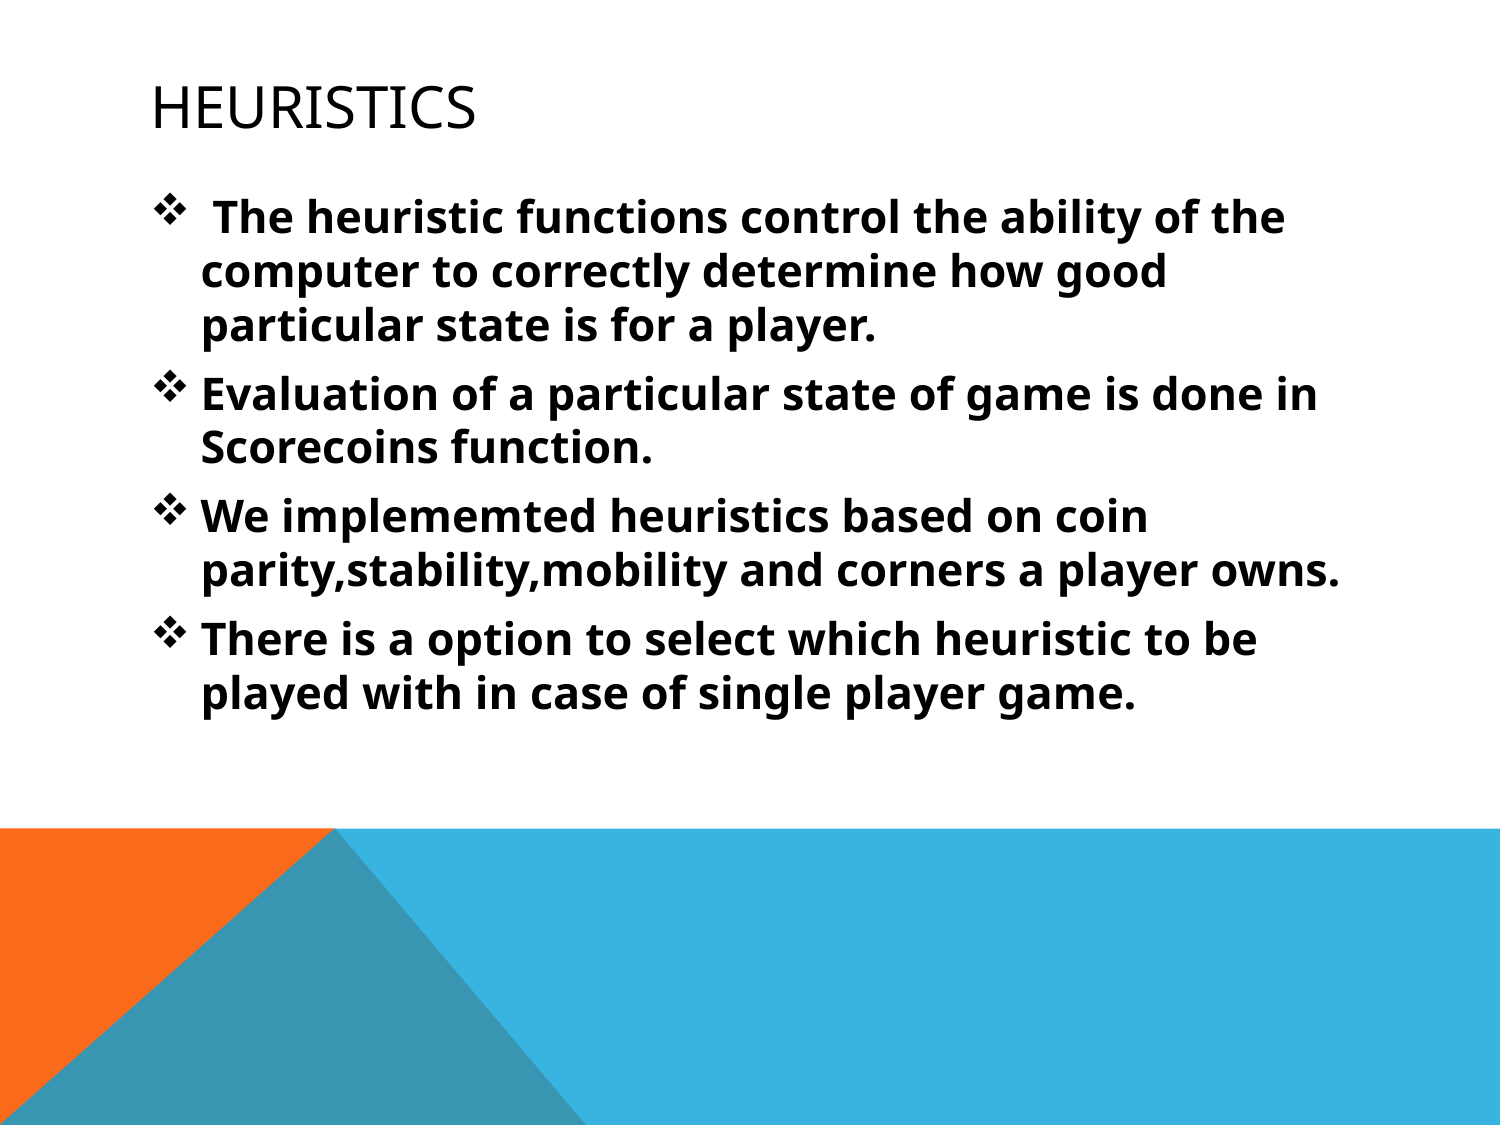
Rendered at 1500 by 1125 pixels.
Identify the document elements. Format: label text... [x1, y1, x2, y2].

title Heuristics [135, 60, 1369, 150]
list The heuristic functions control the ability of the computer to correctly determine how good particular state is for a player. Evaluation of a particular state of game is done in Scorecoins function. We implememted heuristics based on coin parity,stability,mobility and corners a player owns. There is a option to select which heuristic to be played with in case of single player game. [135, 180, 1369, 768]
